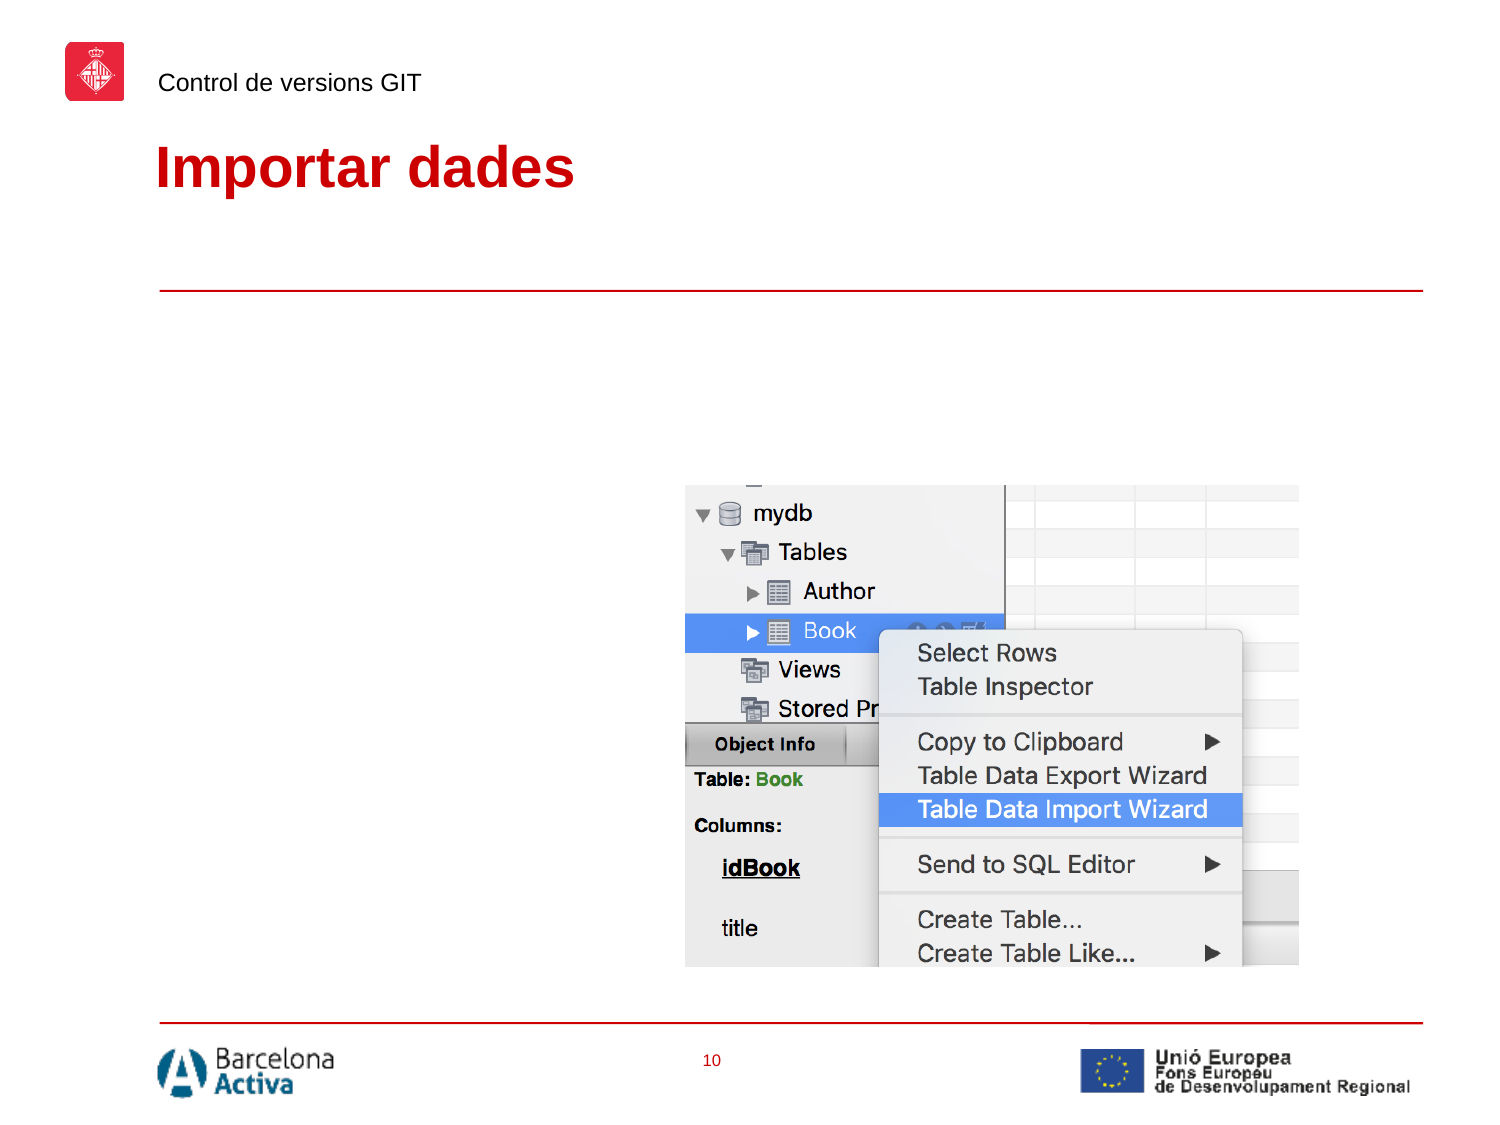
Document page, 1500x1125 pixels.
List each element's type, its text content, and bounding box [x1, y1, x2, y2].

picture [685, 485, 1299, 967]
picture [147, 1034, 343, 1110]
slide_number <number> [536, 1042, 887, 1103]
picture [65, 42, 124, 101]
picture [1080, 1049, 1411, 1096]
text_box Control de versions GIT [142, 58, 644, 104]
text_box Importar dades [140, 121, 1416, 268]
